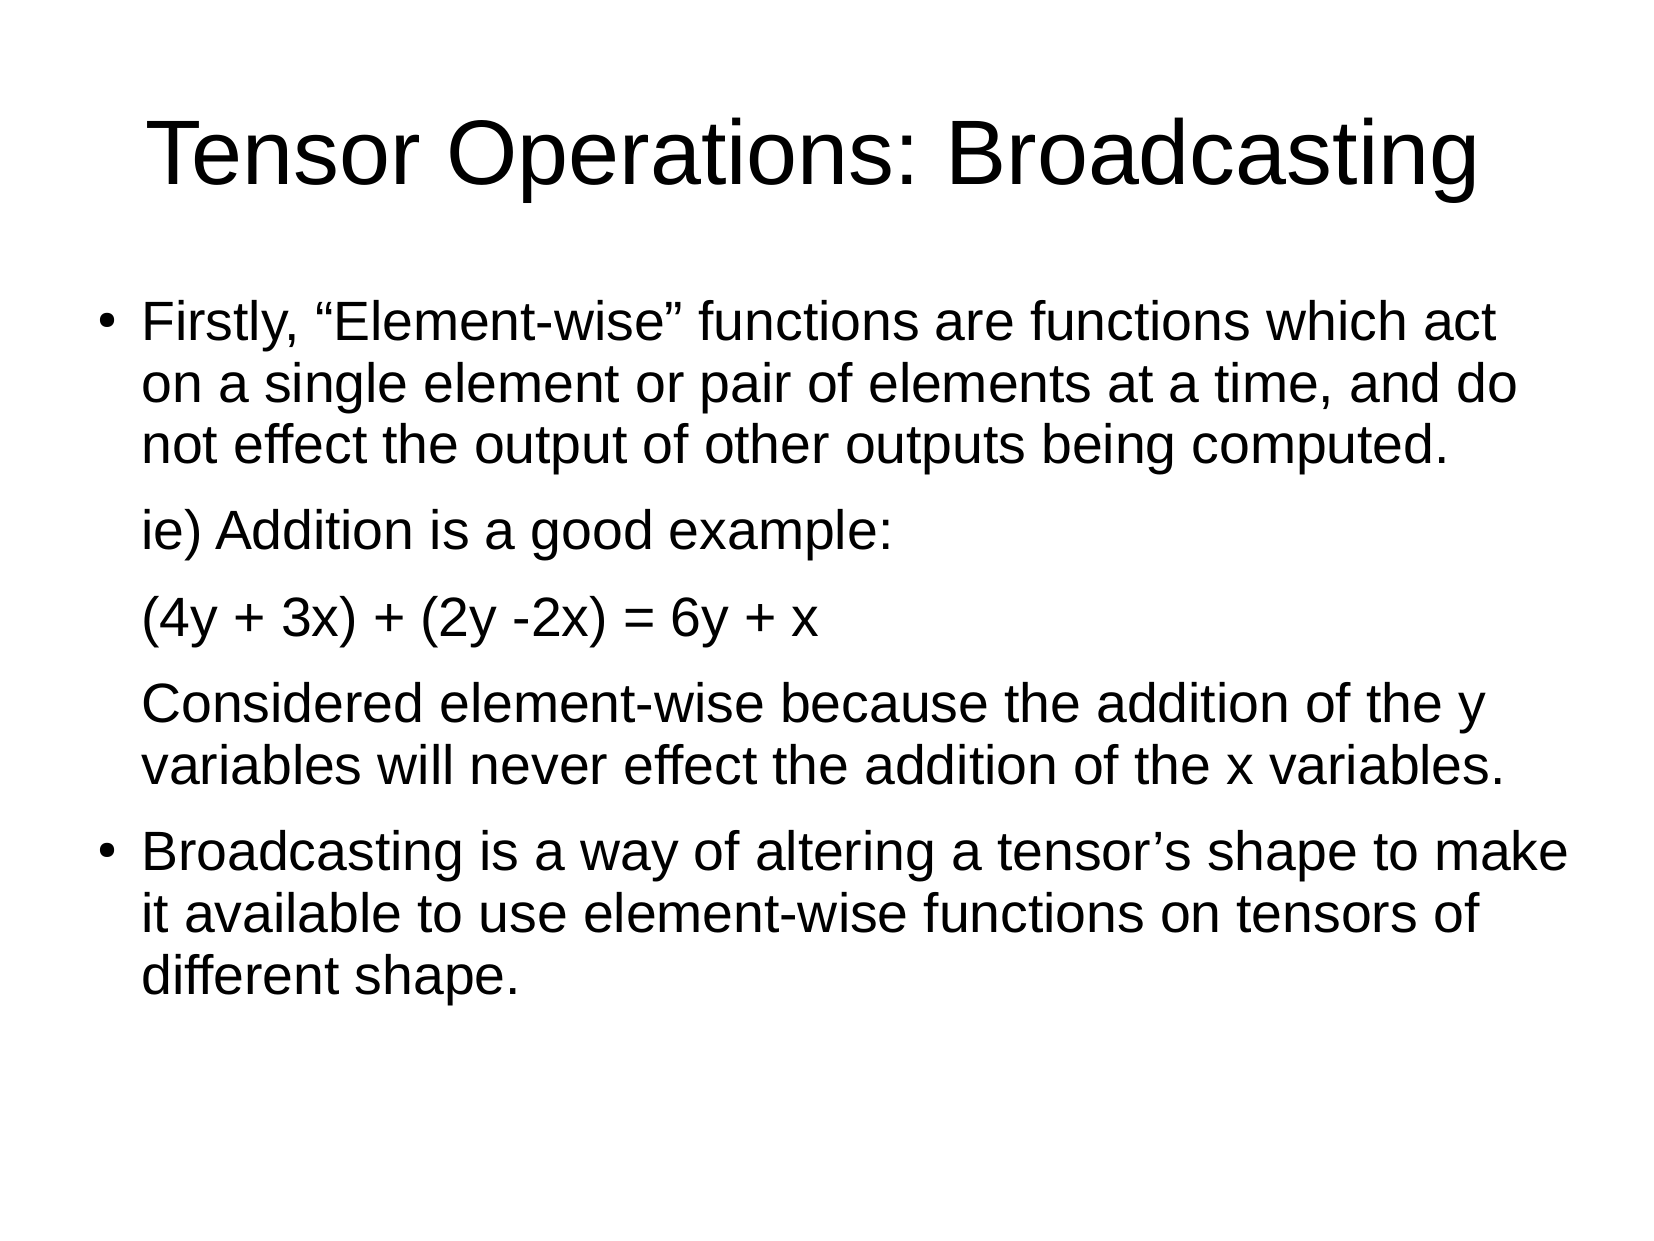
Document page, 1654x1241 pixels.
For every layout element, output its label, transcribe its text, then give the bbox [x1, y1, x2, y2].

list Firstly, “Element-wise” functions are functions which act on a single element or pair of elements at a time, and do not effect the output of other outputs being computed. ie) Addition is a good example: (4y + 3x) + (2y -2x) = 6y + x Considered element-wise because the addition of the y variables will never effect the addition of the x variables. Broadcasting is a way of altering a tensor’s shape to make it available to use element-wise functions on tensors of different shape. [82, 290, 1571, 1010]
title Tensor Operations: Broadcasting [82, 49, 1571, 257]
